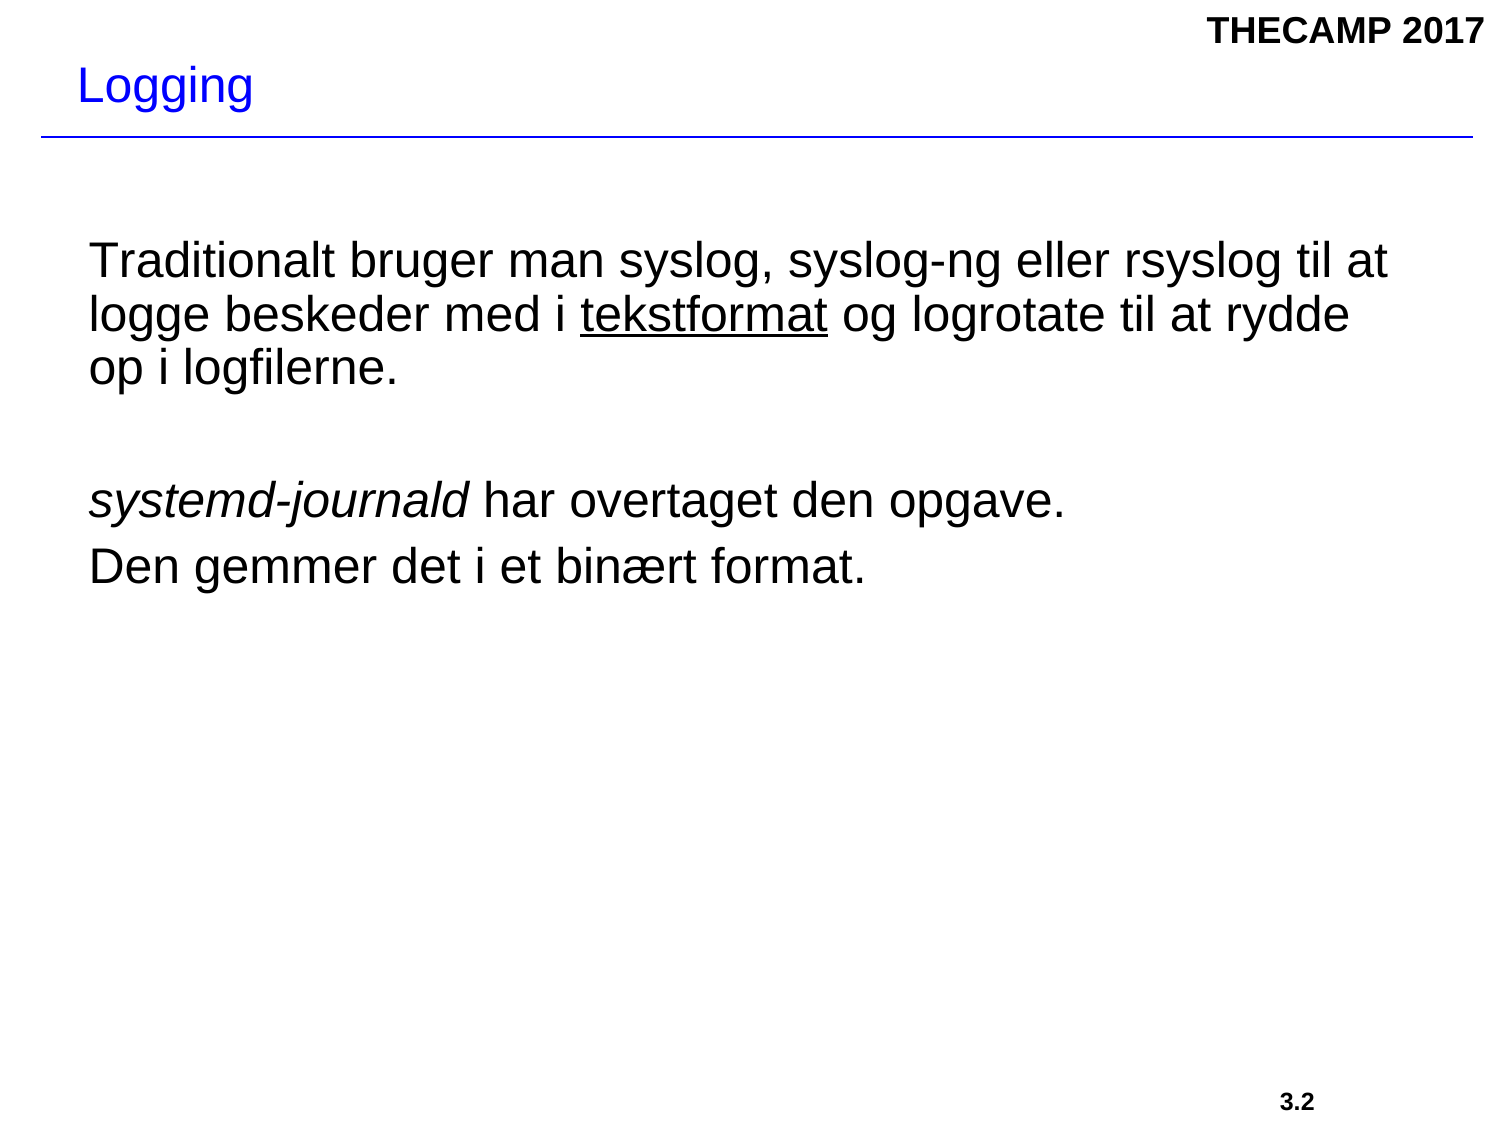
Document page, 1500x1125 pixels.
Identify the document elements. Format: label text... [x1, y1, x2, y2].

title Logging [76, 39, 1424, 126]
list Traditionalt bruger man syslog, syslog-ng eller rsyslog til at logge beskeder med i tekstformat og logrotate til at rydde op i logfilerne. systemd-journald har overtaget den opgave. Den gemmer det i et binært format. [88, 113, 1398, 857]
